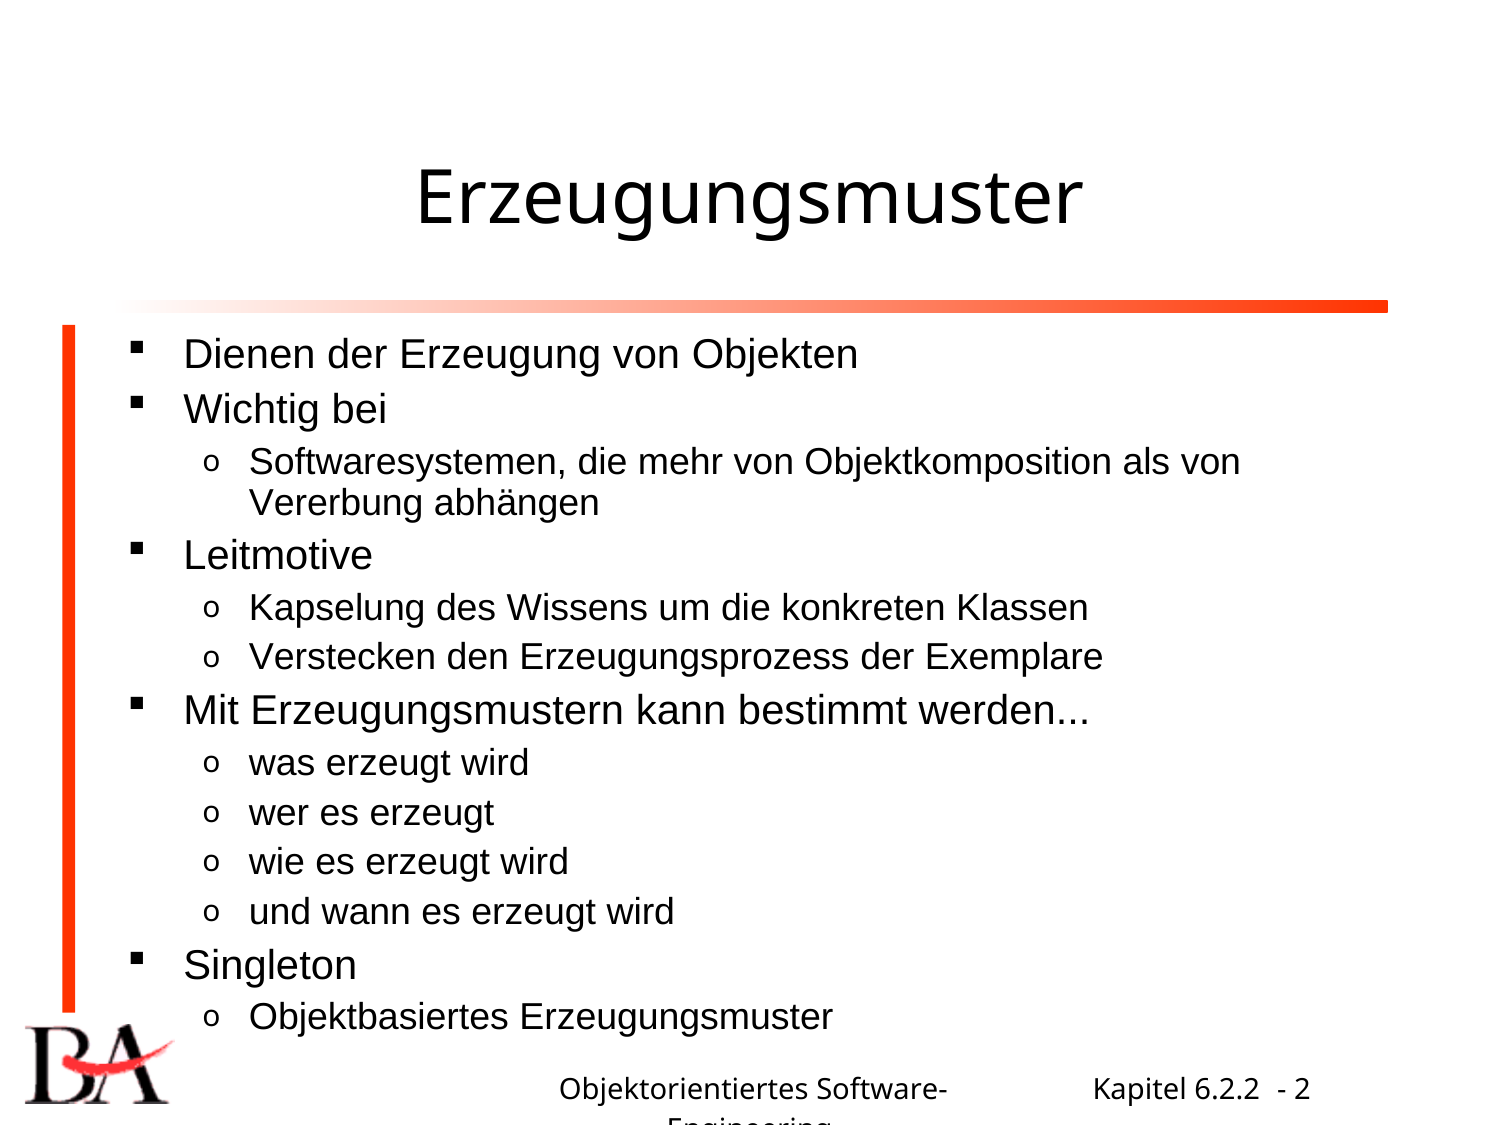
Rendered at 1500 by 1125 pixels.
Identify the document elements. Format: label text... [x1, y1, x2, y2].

title Erzeugungsmuster [112, 99, 1388, 288]
picture [24, 1024, 175, 1104]
list Dienen der Erzeugung von Objekten Wichtig bei Softwaresystemen, die mehr von Objektkomposition als von Vererbung abhängen Leitmotive Kapselung des Wissens um die konkreten Klassen Verstecken den Erzeugungsprozess der Exemplare Mit Erzeugungsmustern kann bestimmt werden... was erzeugt wird wer es erzeugt wie es erzeugt wird und wann es erzeugt wird Singleton Objektbasiertes Erzeugungsmuster [112, 324, 1388, 1051]
